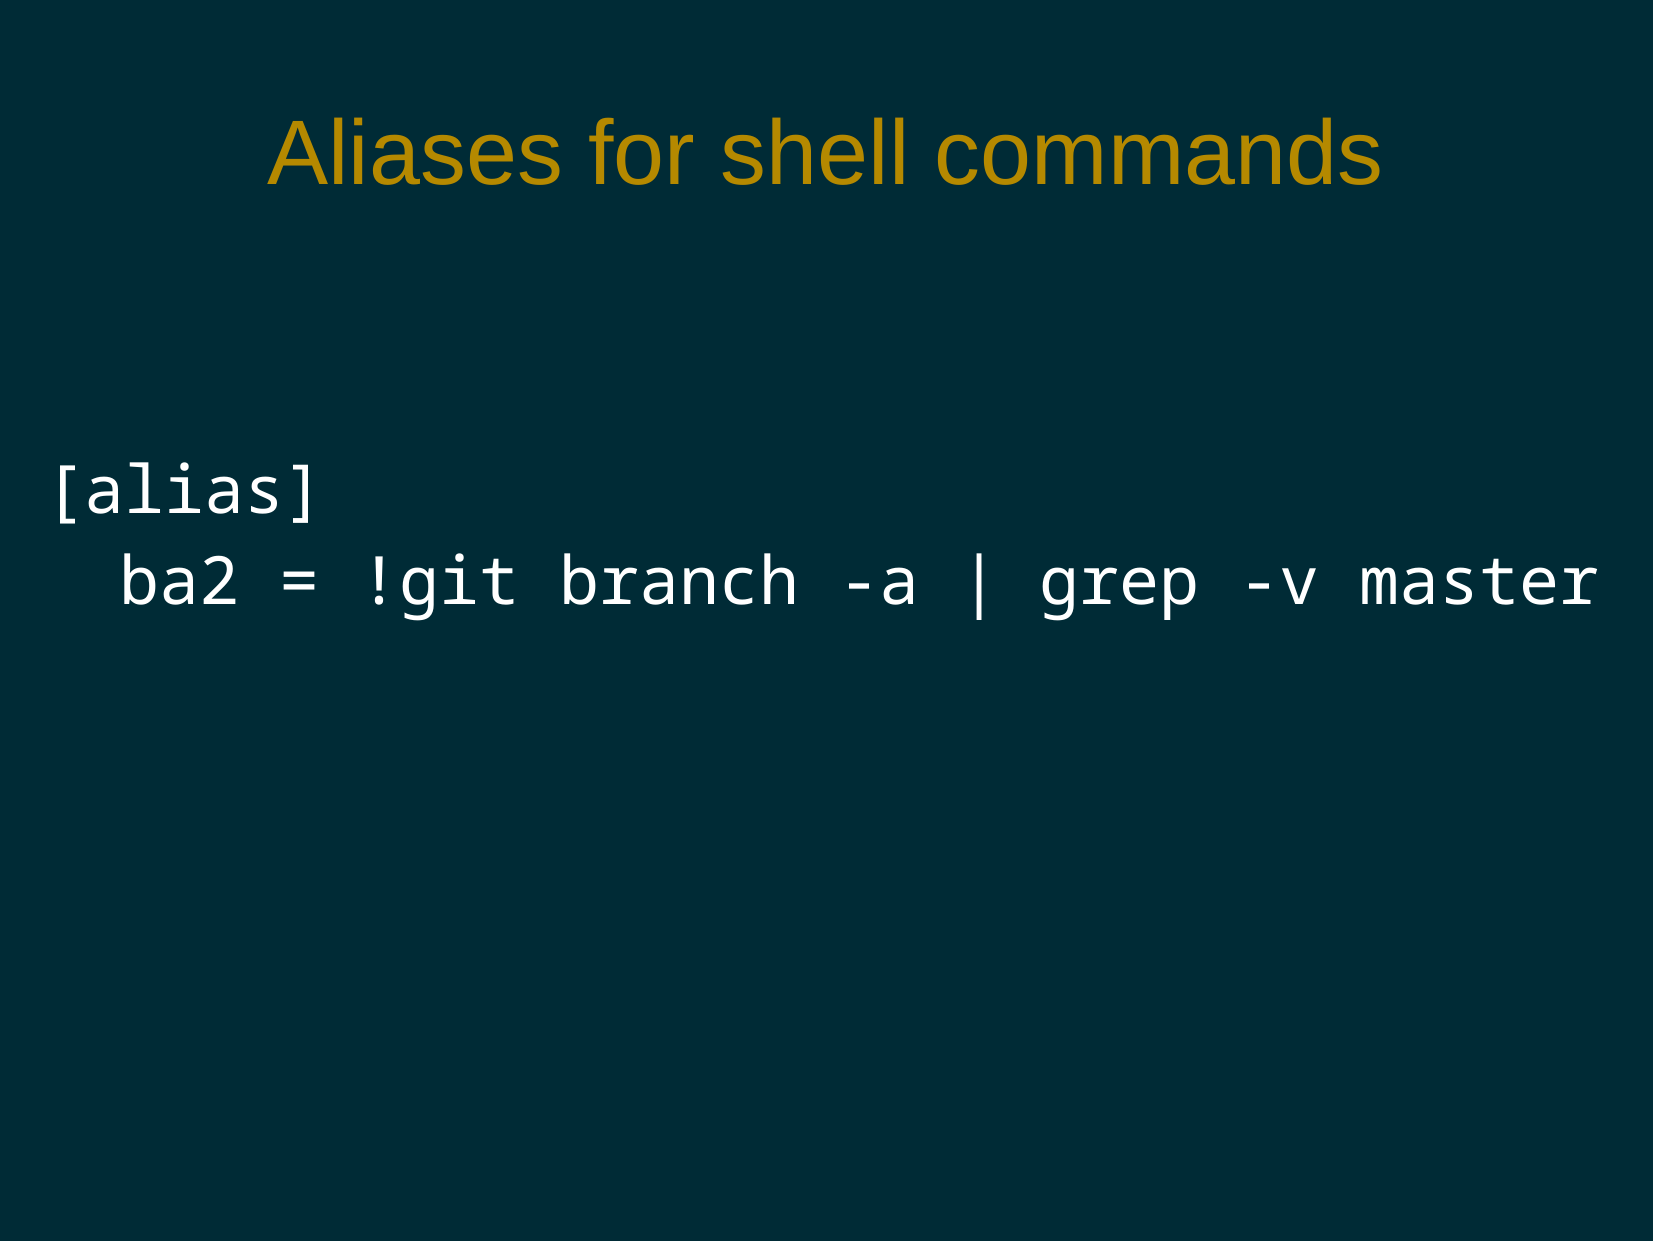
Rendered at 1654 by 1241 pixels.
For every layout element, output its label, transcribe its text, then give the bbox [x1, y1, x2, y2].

title Aliases for shell commands [82, 49, 1571, 257]
text_box [alias] ba2 = !git branch -a | grep -v master [30, 435, 1636, 856]
